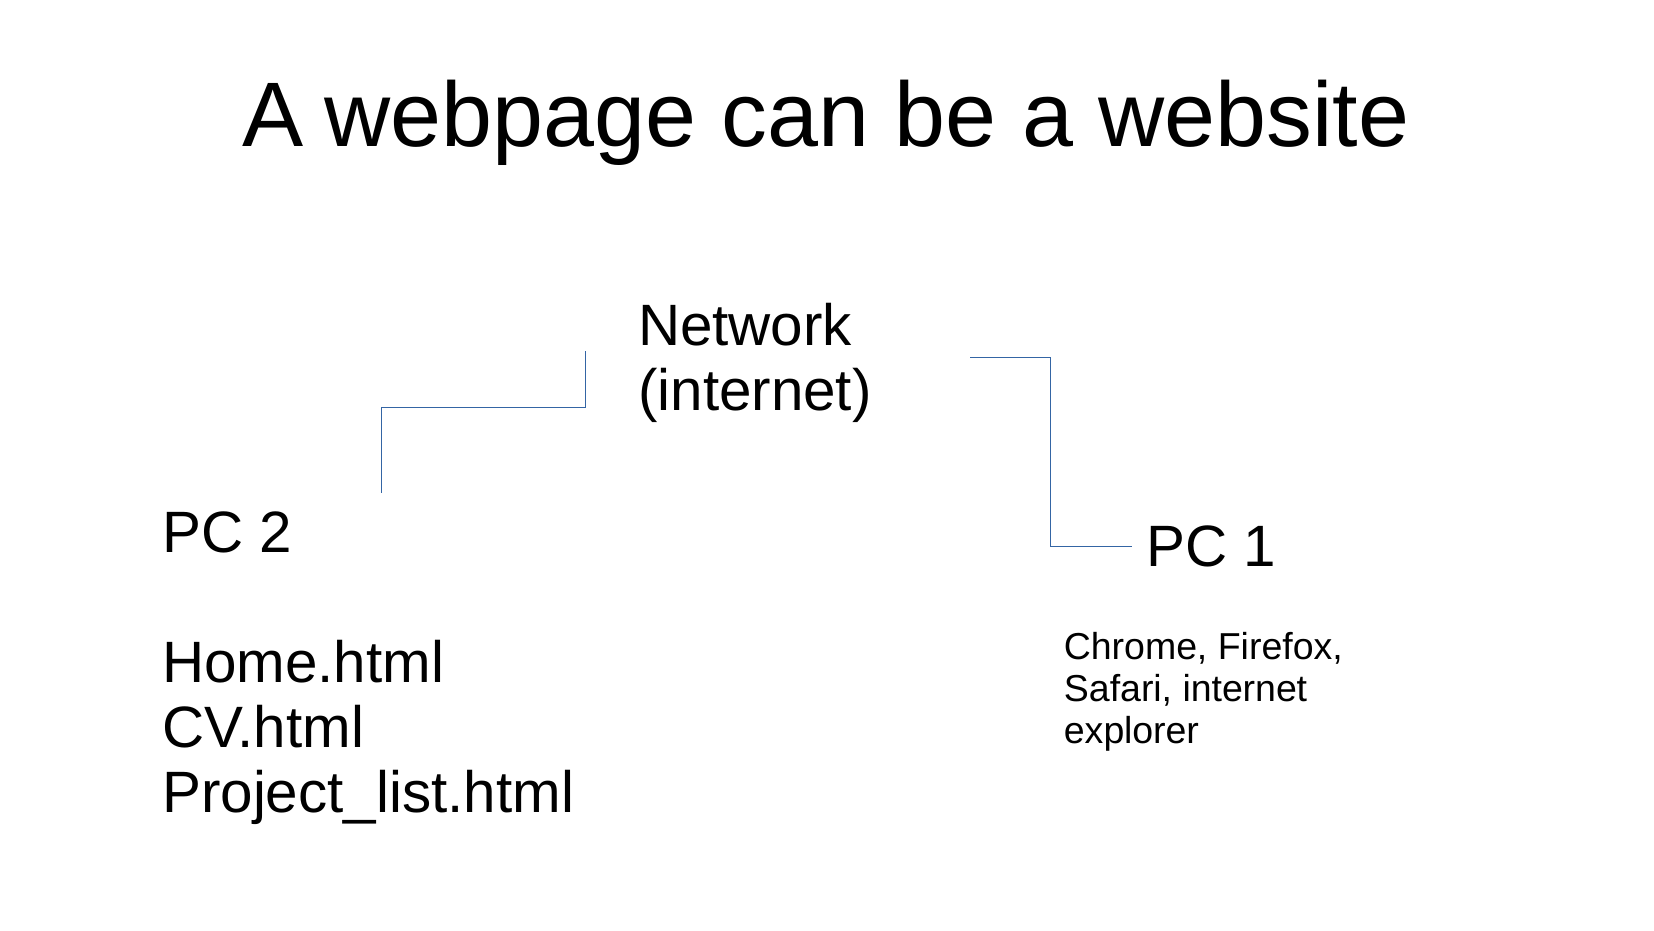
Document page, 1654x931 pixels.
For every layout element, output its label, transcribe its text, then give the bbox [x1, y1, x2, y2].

title A webpage can be a website [82, 37, 1571, 193]
text_box Network (internet) [623, 285, 971, 430]
text_box Chrome, Firefox, Safari, internet explorer [1049, 618, 1412, 759]
text_box PC 1 [1131, 506, 1479, 587]
text_box PC 2 Home.html CV.html Project_list.html [147, 492, 615, 931]
